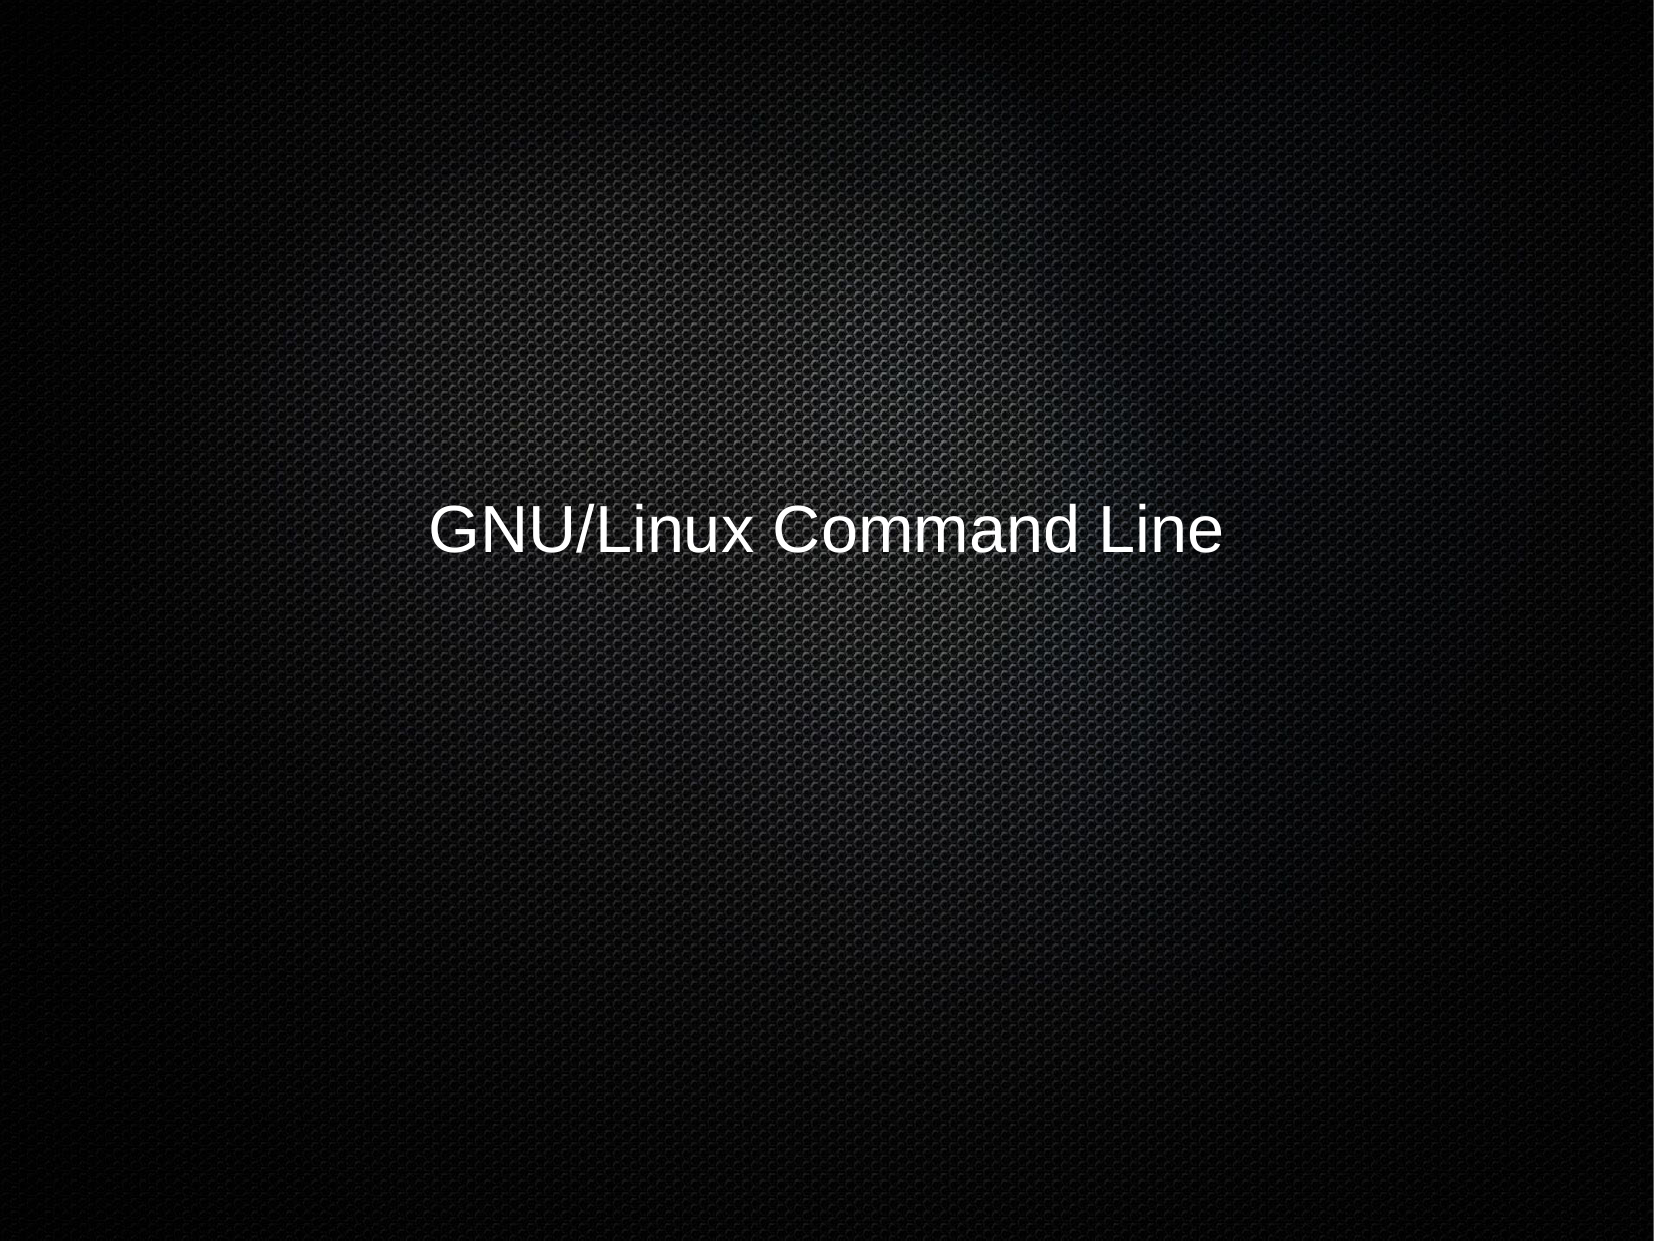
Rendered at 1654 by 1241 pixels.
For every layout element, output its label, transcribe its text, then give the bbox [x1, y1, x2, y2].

subtitle GNU/Linux Command Line [82, 49, 1571, 1010]
picture [0, 0, 1654, 1241]
